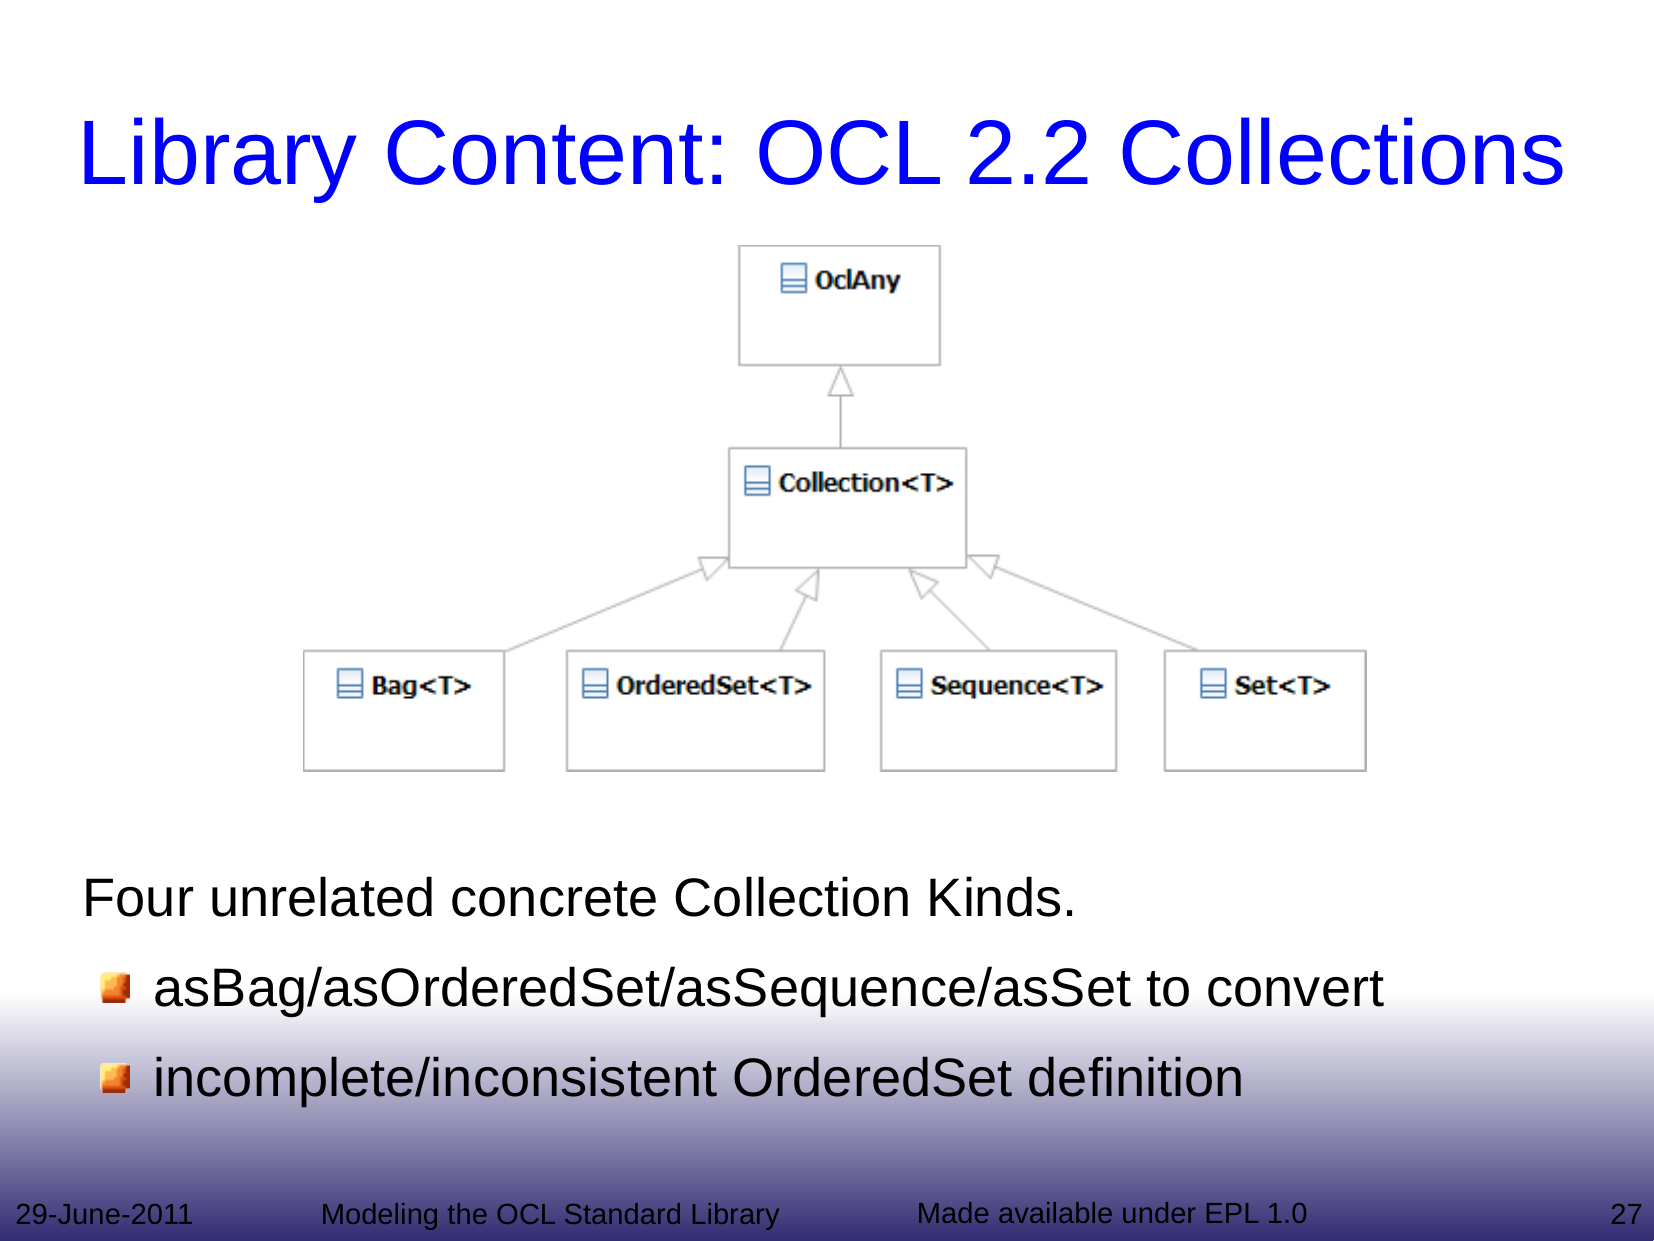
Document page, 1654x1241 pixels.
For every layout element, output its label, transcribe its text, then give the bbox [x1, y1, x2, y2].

title Library Content: OCL 2.2 Collections [34, 49, 1613, 257]
list Four unrelated concrete Collection Kinds. asBag/asOrderedSet/asSequence/asSet to convert incomplete/inconsistent OrderedSet definition [82, 867, 1571, 1109]
picture [303, 245, 1367, 772]
